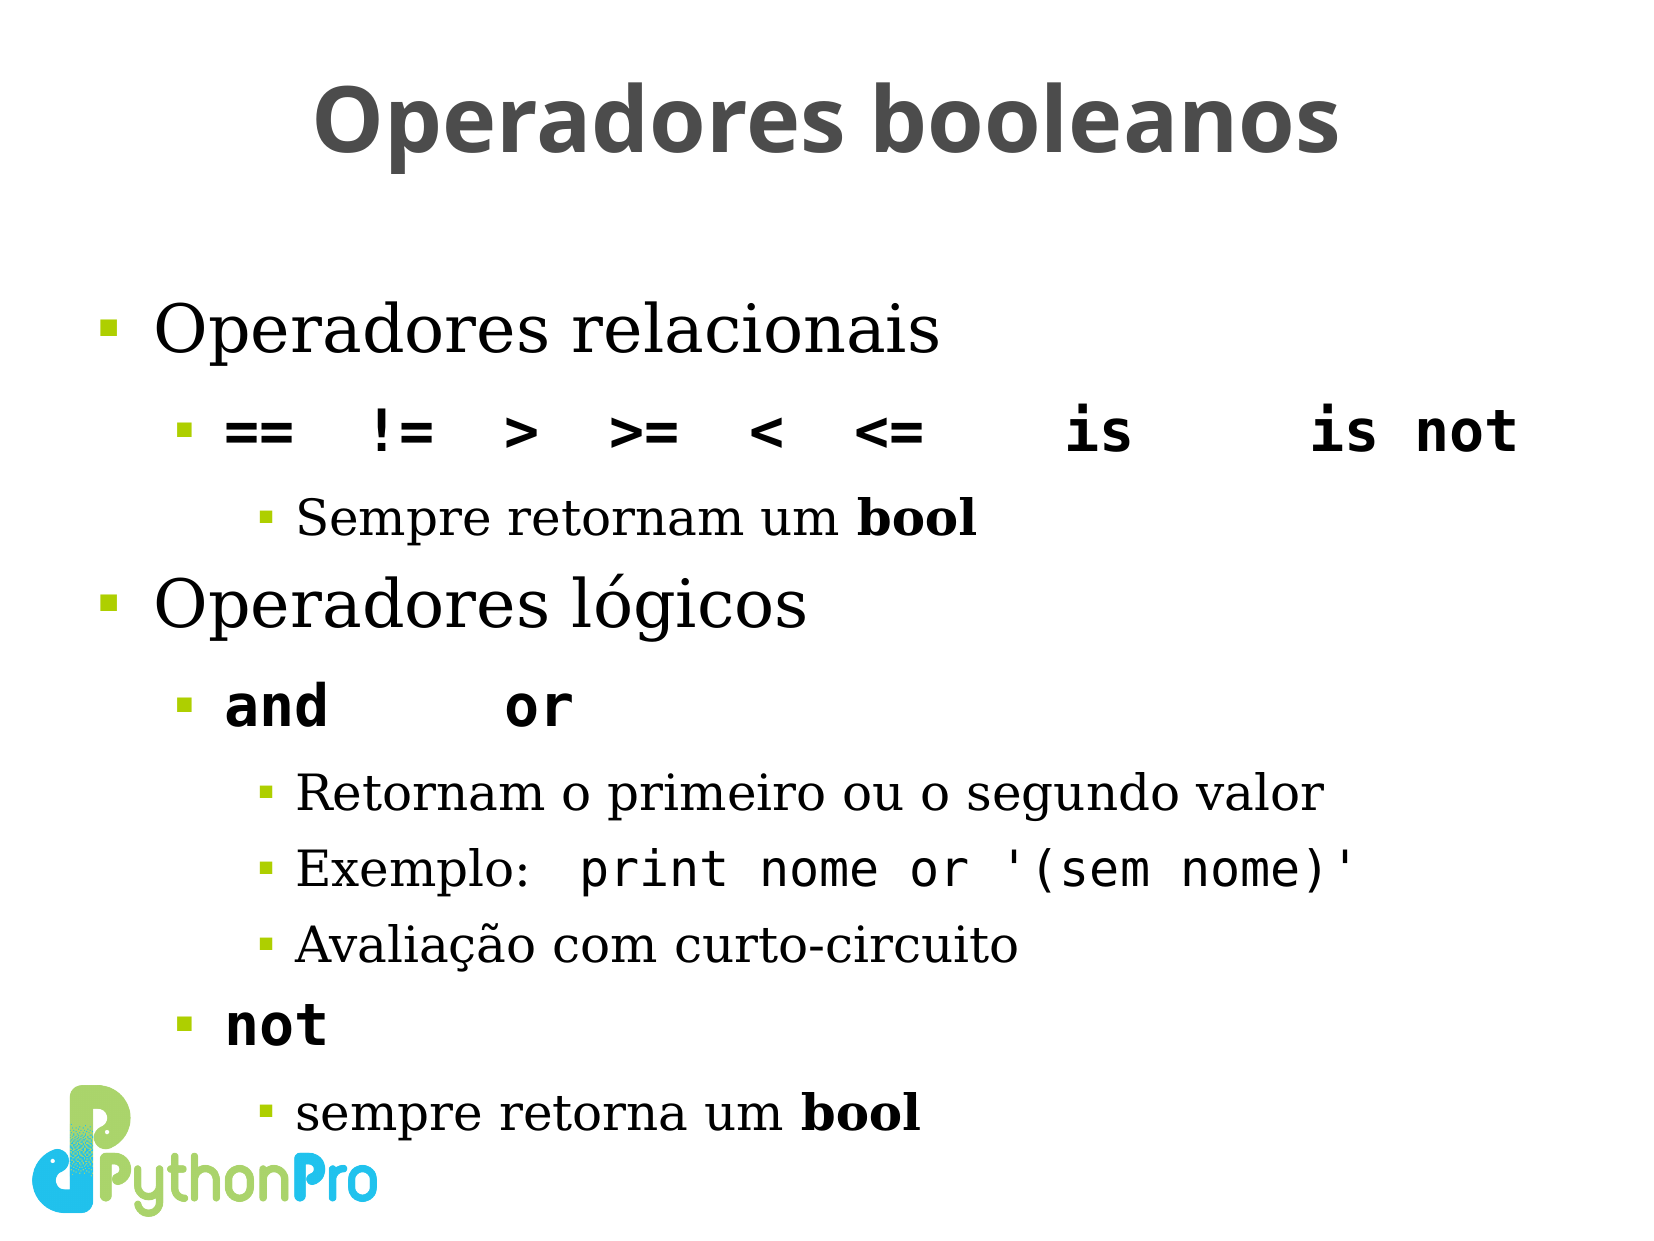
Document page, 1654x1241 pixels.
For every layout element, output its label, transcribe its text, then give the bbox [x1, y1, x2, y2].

title Operadores booleanos [82, 13, 1571, 222]
picture [32, 1085, 377, 1217]
list Operadores relacionais == != > >= < <= is is not Sempre retornam um bool Operadores lógicos and or Retornam o primeiro ou o segundo valor Exemplo: print nome or '(sem nome)' Avaliação com curto-circuito not sempre retorna um bool [82, 290, 1571, 1143]
